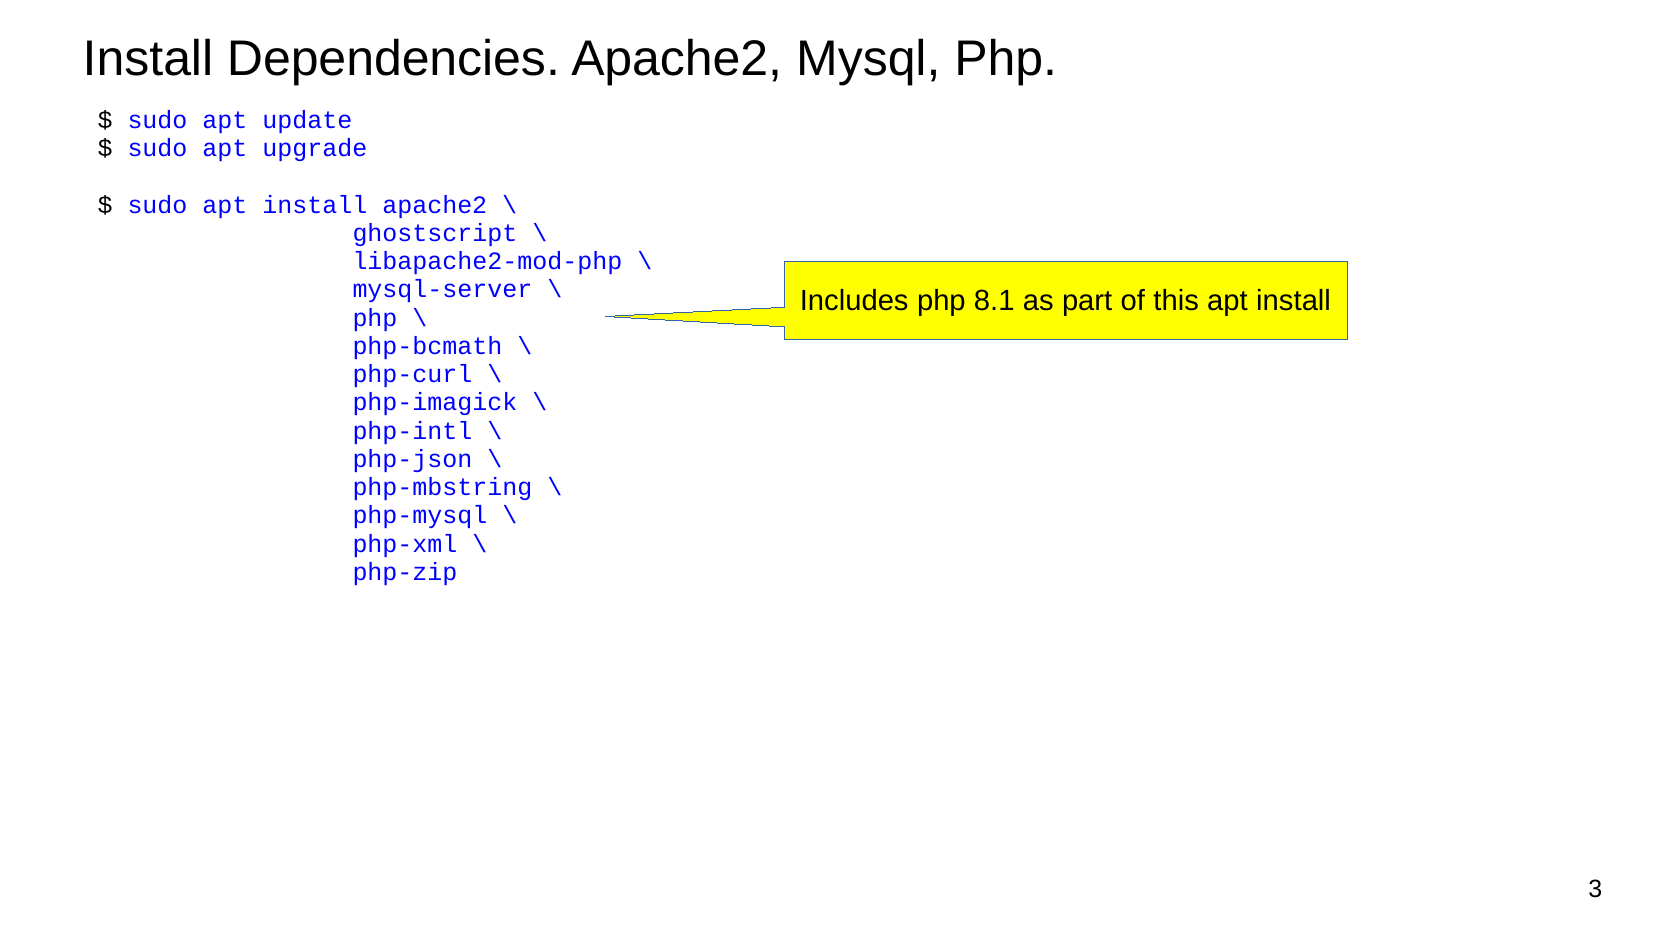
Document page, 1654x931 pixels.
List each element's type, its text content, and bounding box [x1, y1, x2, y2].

subtitle Install Dependencies. Apache2, Mysql, Php. [82, 30, 1571, 110]
text_box Includes php 8.1 as part of this apt install [605, 261, 1348, 340]
text_box $ sudo apt update $ sudo apt upgrade $ sudo apt install apache2 \ ghostscript \ libapache2-mod-php \ mysql-server \ php \ php-bcmath \ php-curl \ php-imagick \ php-intl \ php-json \ php-mbstring \ php-mysql \ php-xml \ php-zip [82, 100, 726, 614]
text_box <number> [1573, 867, 1636, 911]
